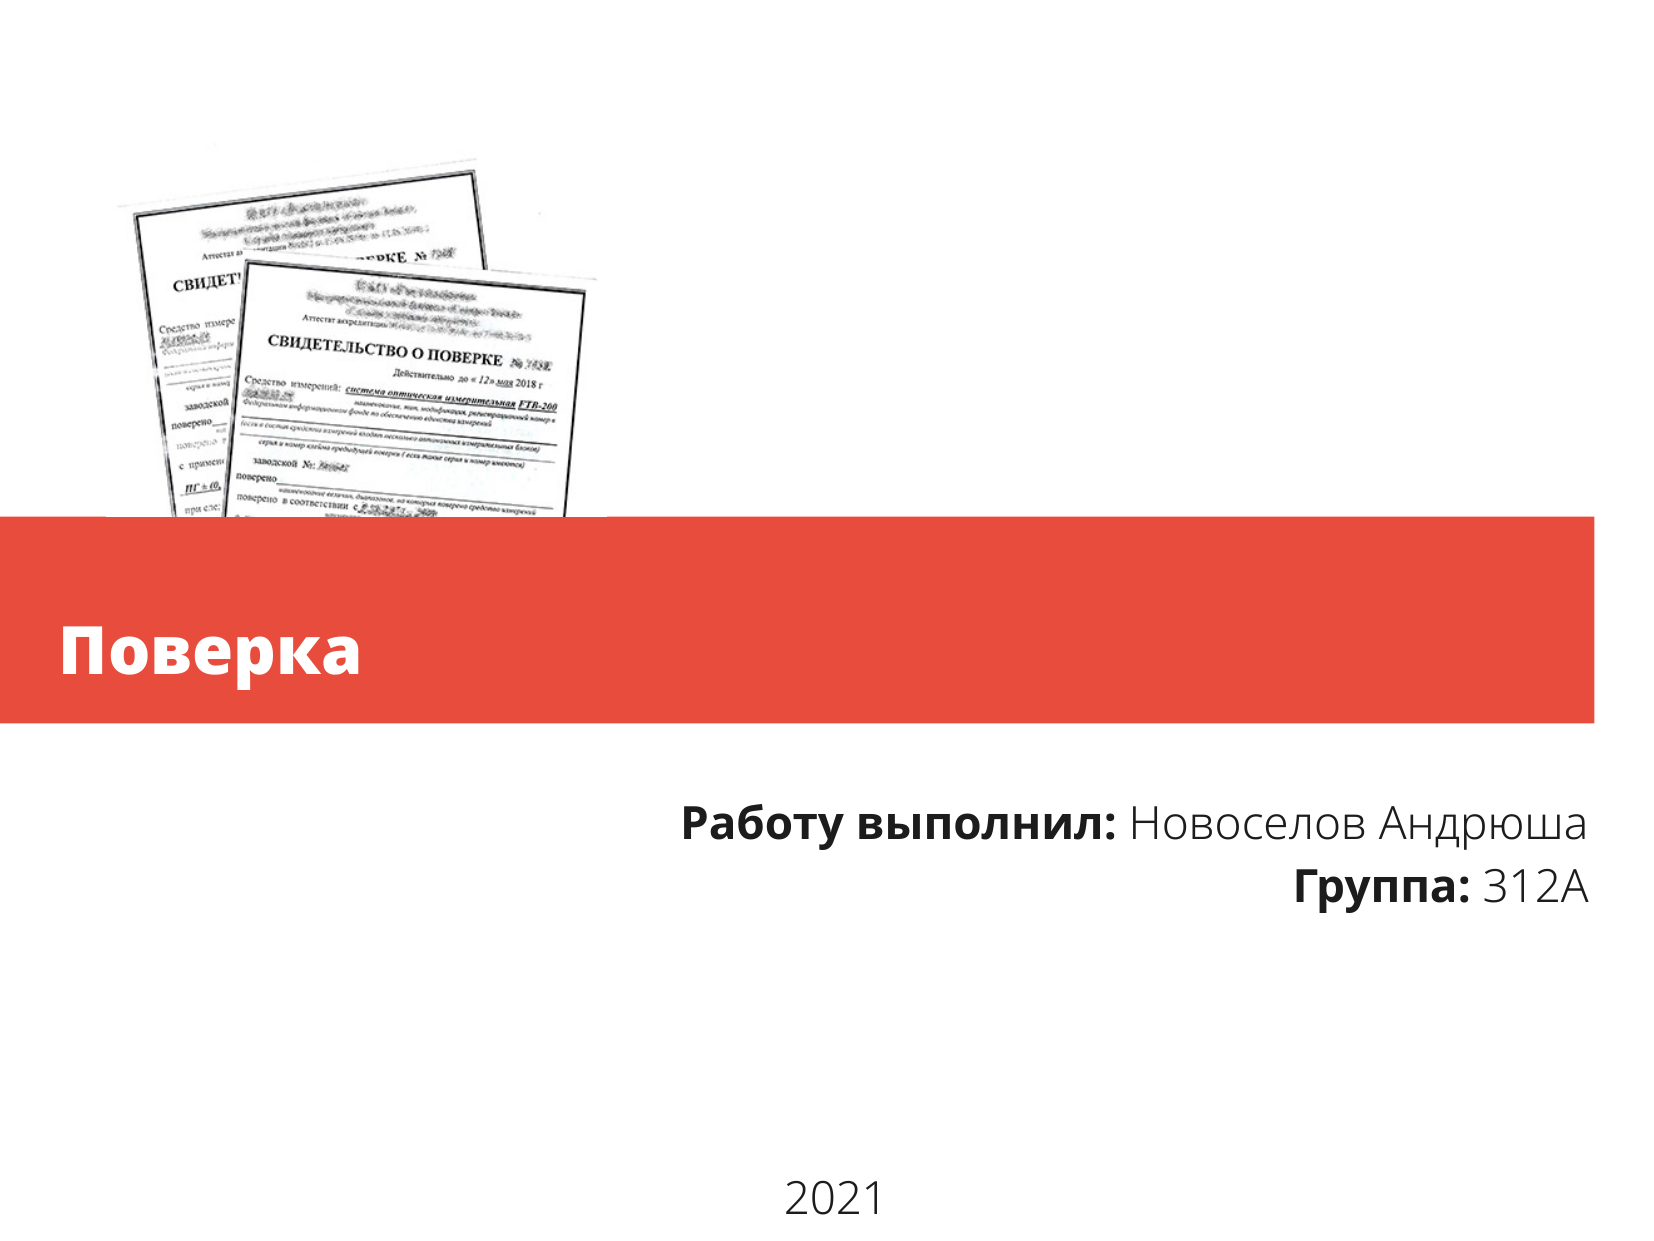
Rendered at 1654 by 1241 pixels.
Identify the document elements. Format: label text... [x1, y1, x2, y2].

title Поверка [59, 546, 1595, 694]
picture [106, 141, 607, 517]
subtitle Работу выполнил: Новоселов Андрюша Группа: 312А 2021 [82, 683, 1589, 1229]
